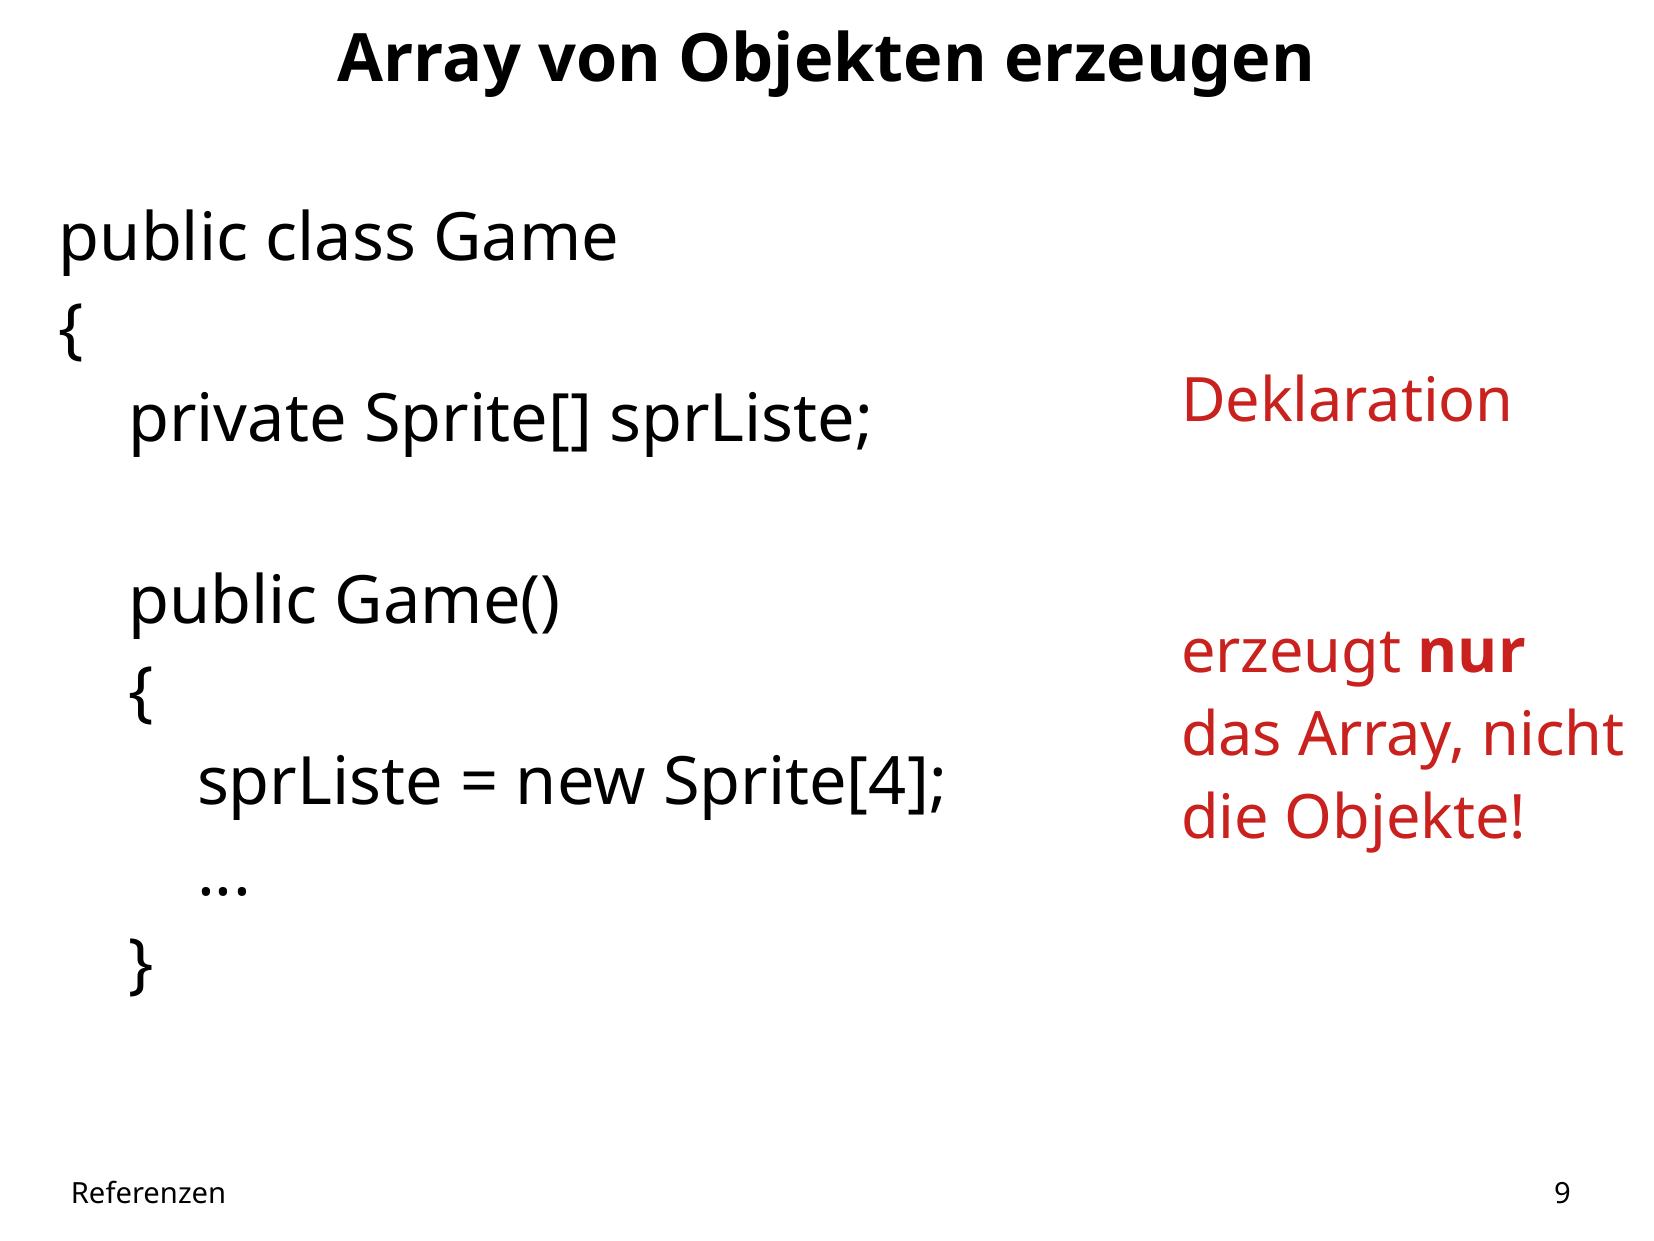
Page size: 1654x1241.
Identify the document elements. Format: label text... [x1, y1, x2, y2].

title Array von Objekten erzeugen [0, 5, 1654, 107]
list Deklaration erzeugt nur das Array, nicht die Objekte! [1181, 188, 1630, 922]
list public class Game { private Sprite[] sprListe; public Game() { sprListe = new Sprite[4]; ... } [59, 188, 1536, 1146]
